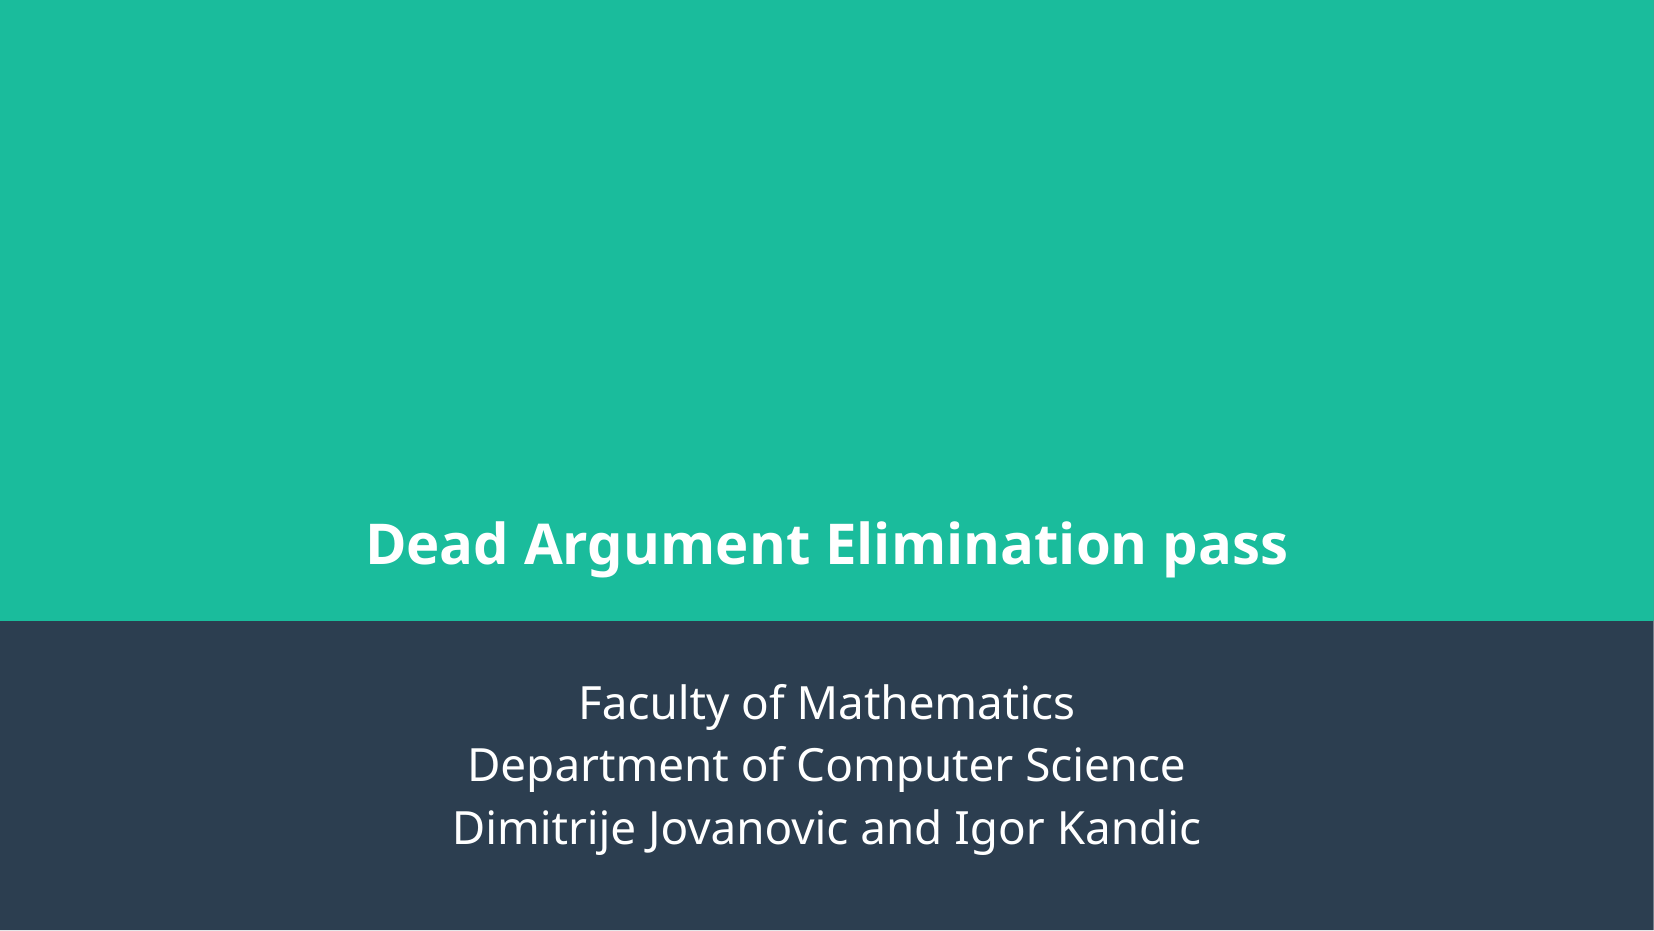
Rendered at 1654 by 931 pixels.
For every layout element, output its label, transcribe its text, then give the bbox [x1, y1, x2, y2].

title Dead Argument Elimination pass [59, 465, 1595, 583]
subtitle Faculty of Mathematics Department of Computer Science Dimitrije Jovanovic and Igor Kandic [59, 642, 1595, 886]
